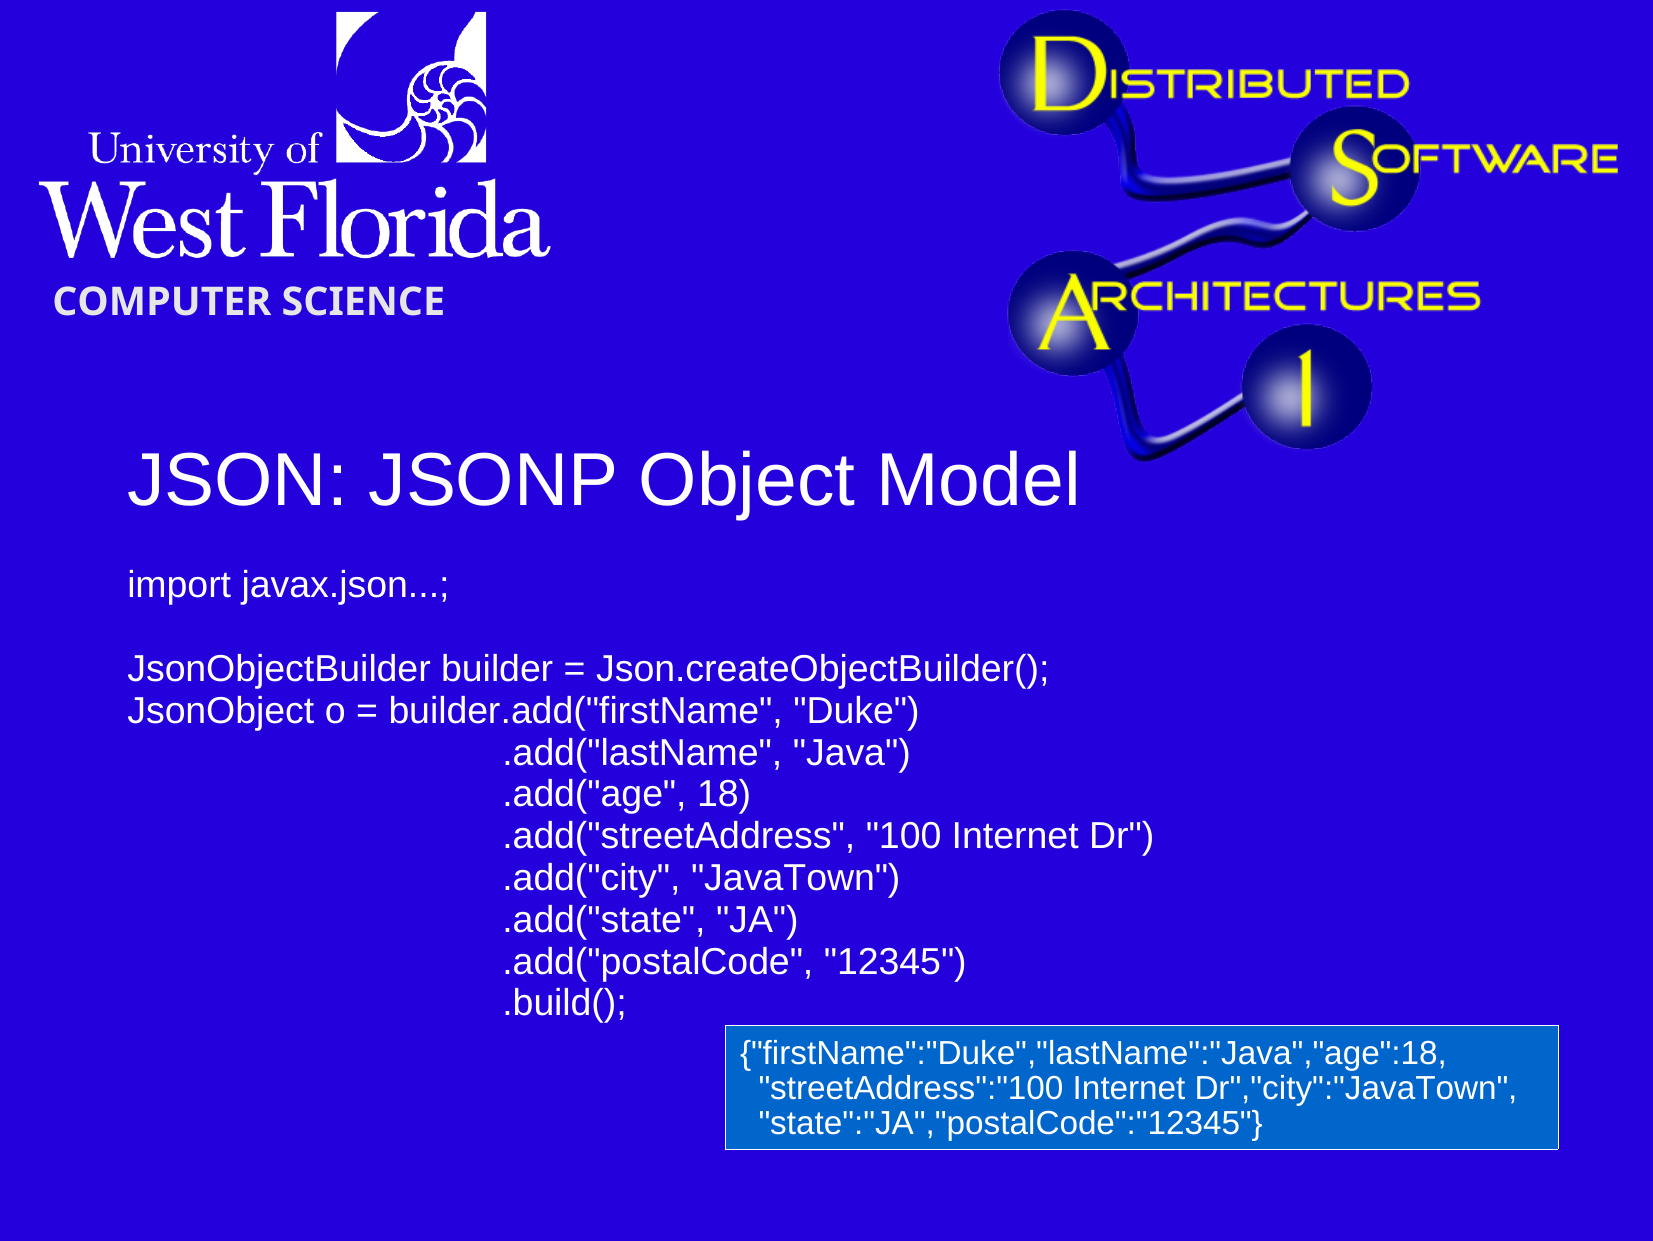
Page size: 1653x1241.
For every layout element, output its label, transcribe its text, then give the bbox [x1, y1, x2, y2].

text_box JSON: JSONP Object Model import javax.json...; JsonObjectBuilder builder = Json.createObjectBuilder(); JsonObject o = builder.add("firstName", "Duke") .add("lastName", "Java") .add("age", 18) .add("streetAddress", "100 Internet Dr") .add("city", "JavaTown") .add("state", "JA") .add("postalCode", "12345") .build(); [112, 426, 1455, 731]
picture [37, 0, 558, 262]
picture [910, 0, 1653, 506]
table_header {"firstName":"Duke","lastName":"Java","age":18, "streetAddress":"100 Internet Dr","city":"JavaTown", "state":"JA","postalCode":"12345"} [726, 1026, 1558, 1149]
text_box COMPUTER SCIENCE [37, 262, 562, 333]
